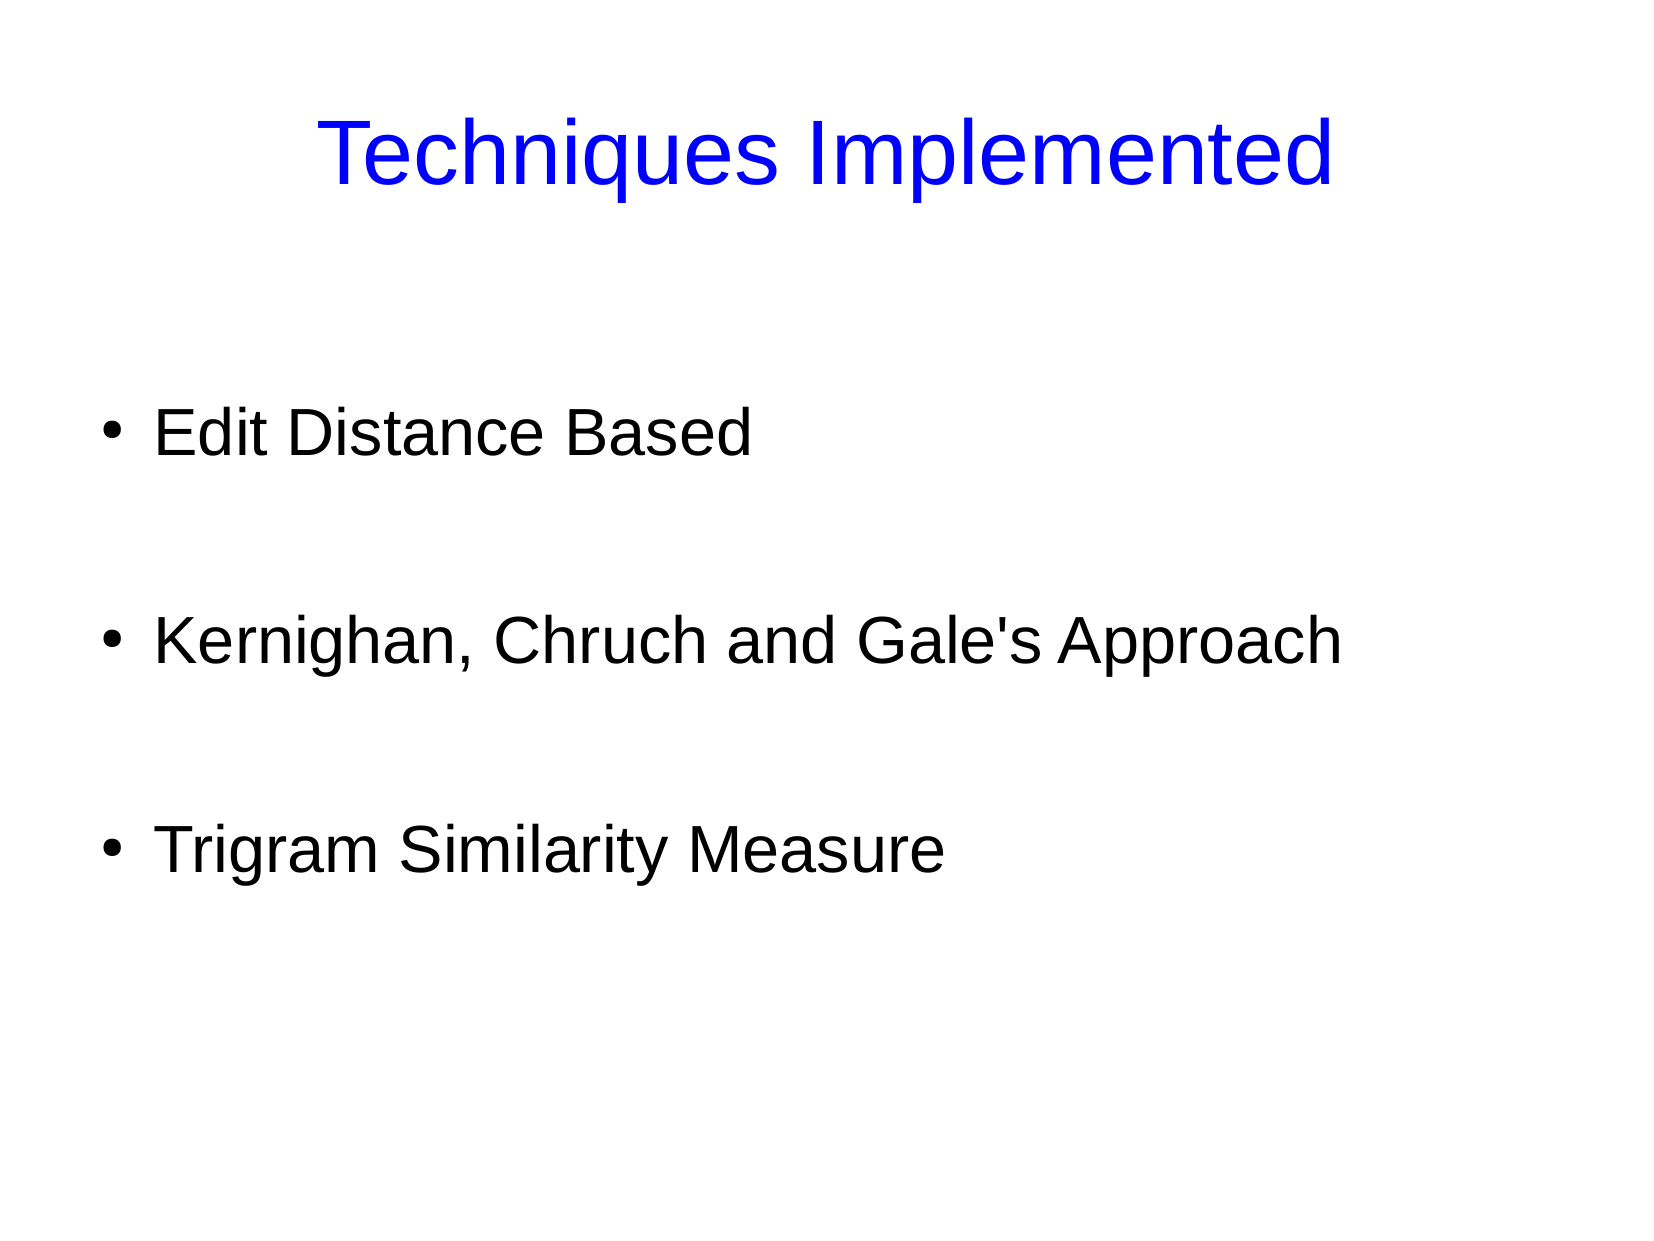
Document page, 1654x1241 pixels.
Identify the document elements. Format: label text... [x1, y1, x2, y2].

title Techniques Implemented [82, 49, 1571, 257]
list Edit Distance Based Kernighan, Chruch and Gale's Approach Trigram Similarity Measure [82, 290, 1538, 1010]
